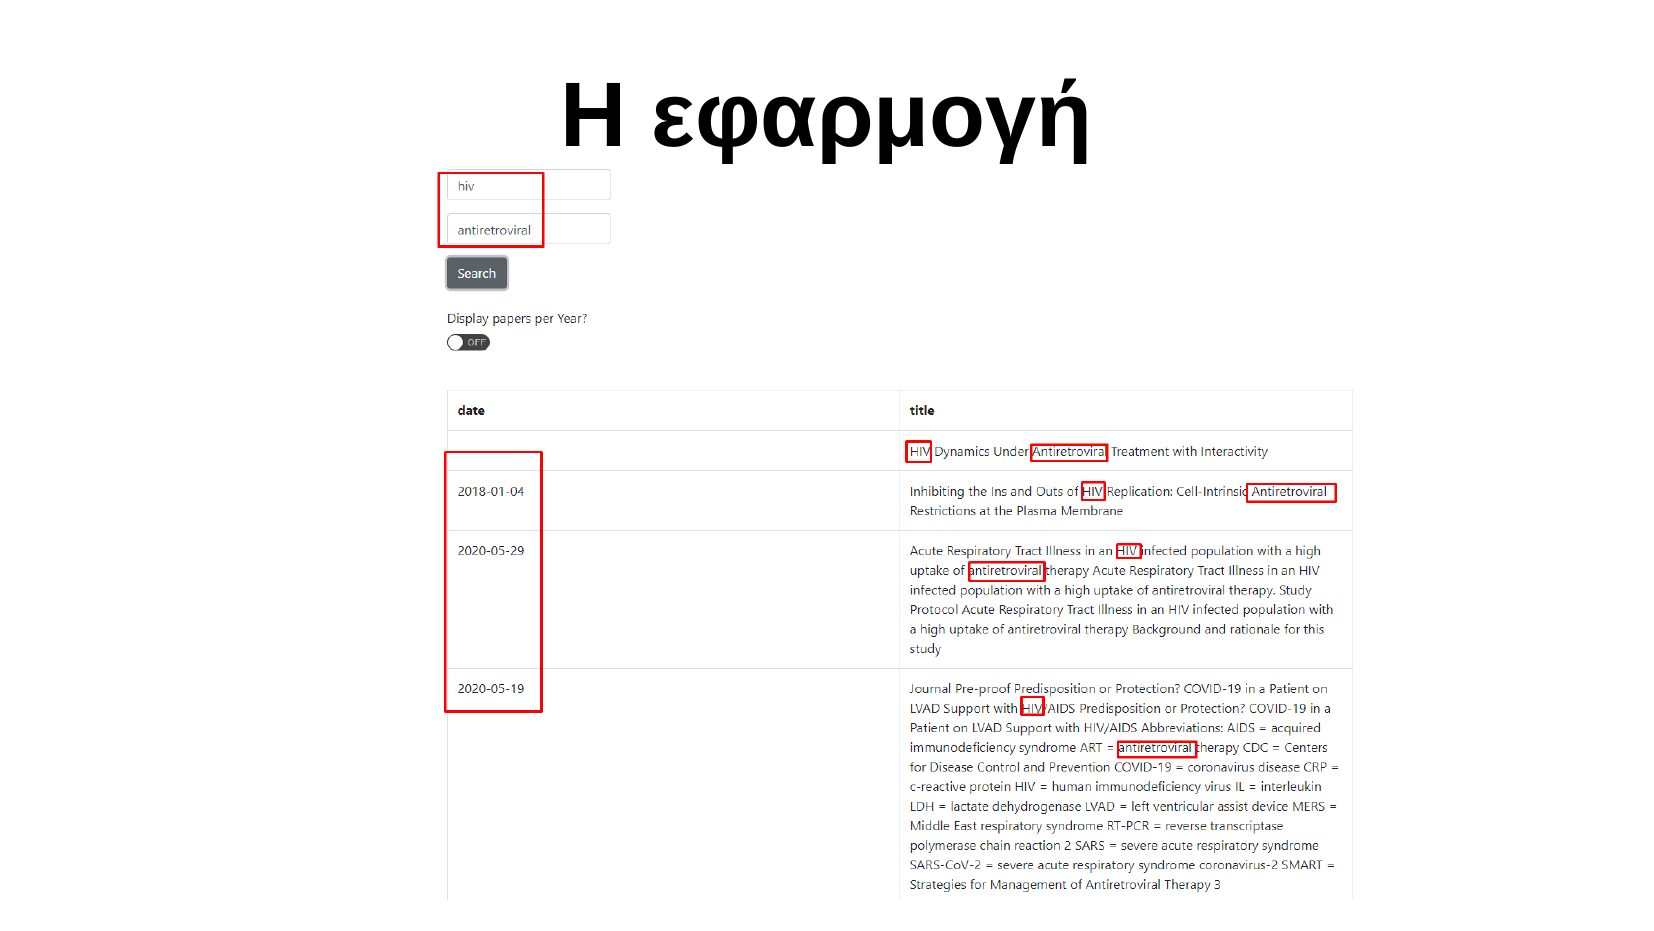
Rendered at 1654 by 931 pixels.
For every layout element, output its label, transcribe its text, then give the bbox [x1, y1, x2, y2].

picture [393, 164, 1366, 901]
title Η εφαρμογή [82, 37, 1571, 193]
